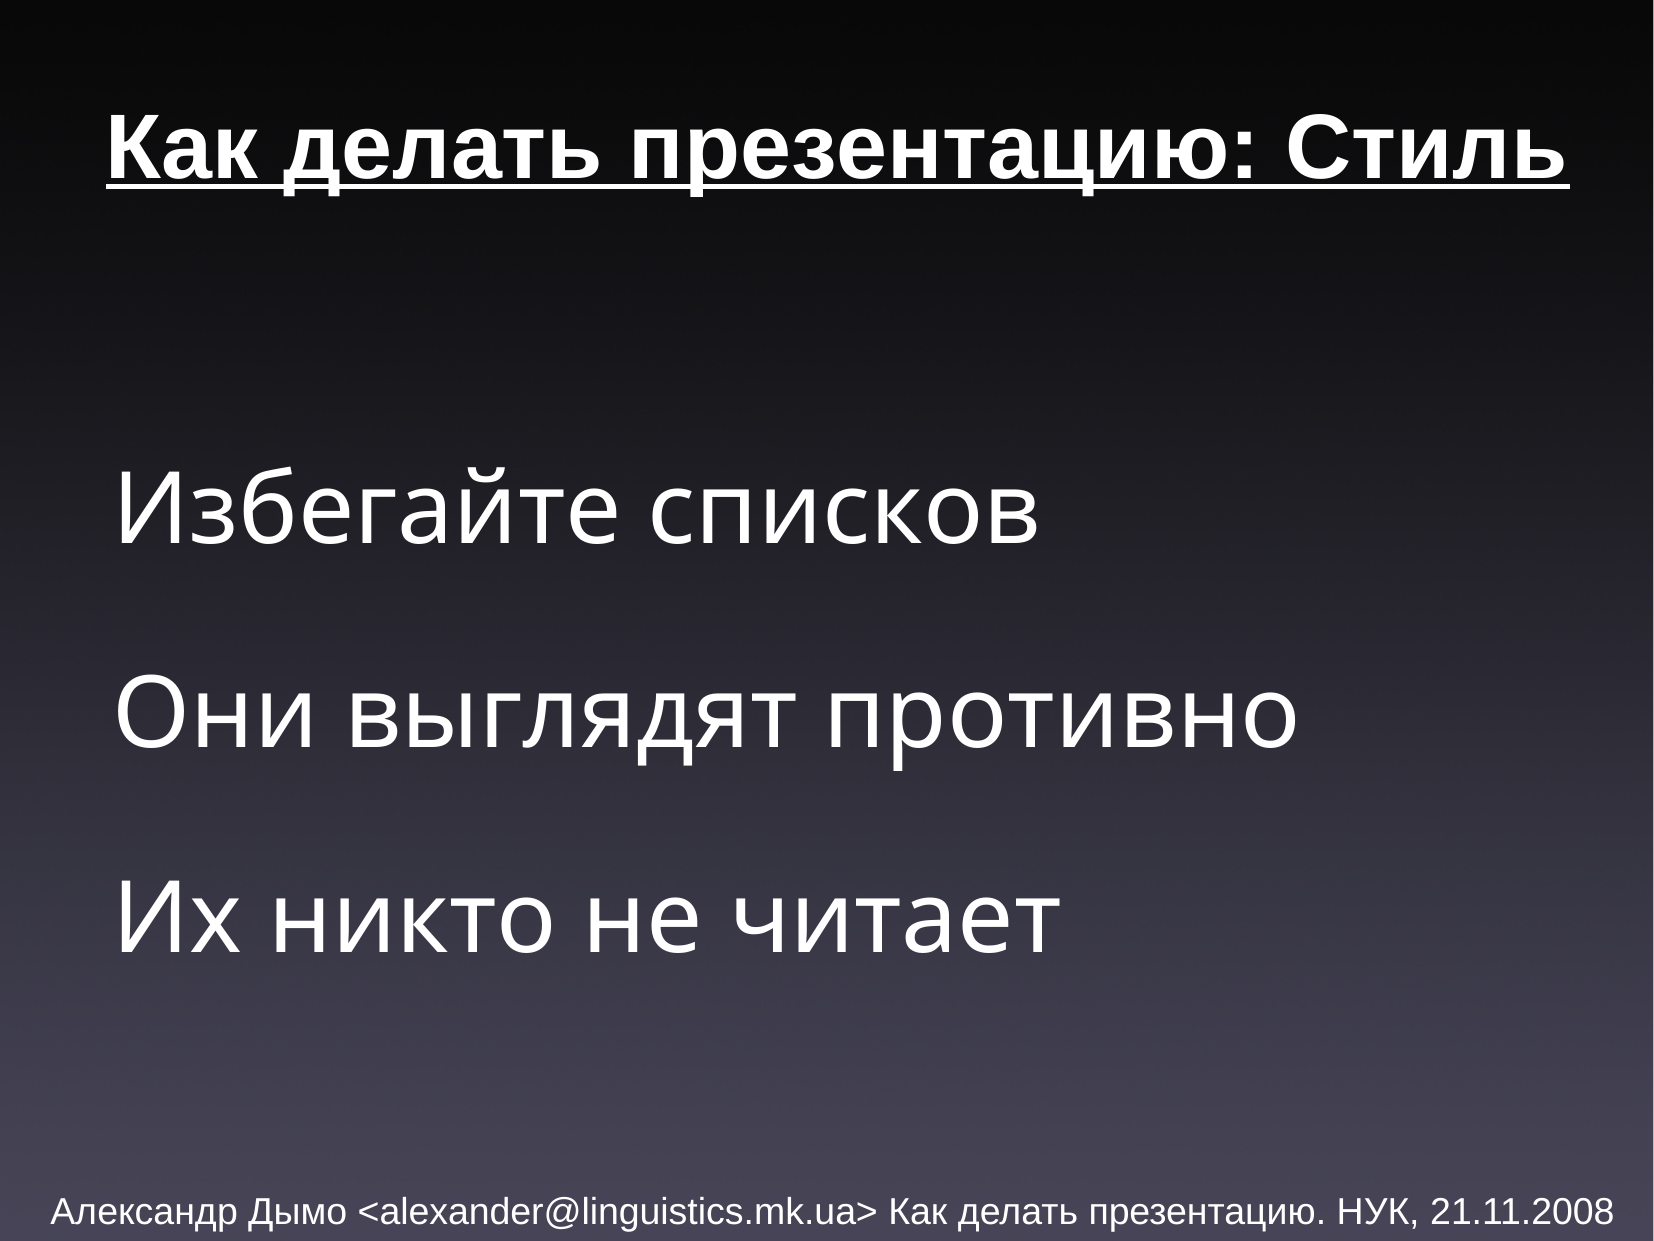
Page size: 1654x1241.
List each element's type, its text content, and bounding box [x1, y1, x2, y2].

title Как делать презентацию: Стиль [31, 43, 1644, 251]
text_box Александр Дымо <alexander@linguistics.mk.ua> Как делать презентацию. НУК, 21.11.2008 [35, 1183, 1631, 1240]
subtitle Избегайте списков Они выглядят противно Их никто не читает [86, 224, 1575, 1125]
picture [0, 0, 1654, 1241]
